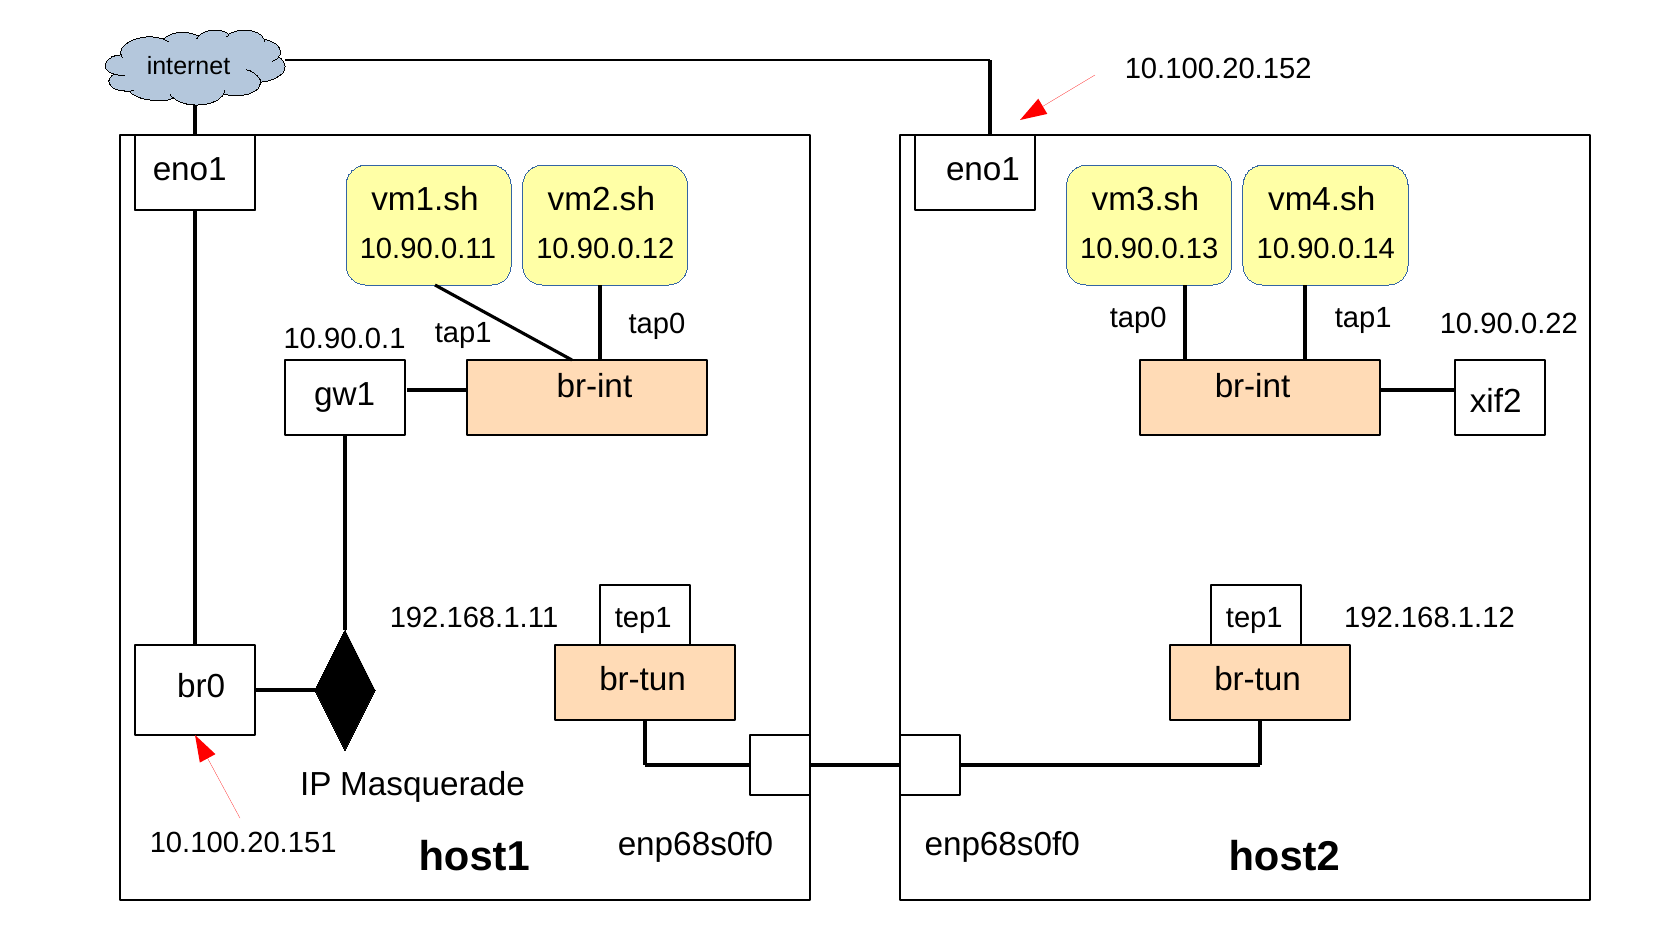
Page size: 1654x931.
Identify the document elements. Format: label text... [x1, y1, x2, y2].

text_box 10.90.0.13 [1065, 225, 1234, 277]
text_box 10.90.0.14 [1241, 225, 1411, 277]
text_box vm3.sh [1076, 173, 1214, 225]
text_box 10.90.0.22 [1425, 300, 1594, 352]
text_box vm2.sh [532, 173, 671, 225]
text_box br-int [541, 360, 648, 412]
text_box host2 [1213, 825, 1381, 887]
text_box xif2 [1455, 375, 1546, 427]
text_box gw1 [299, 368, 391, 421]
text_box [900, 135, 1591, 901]
text_box IP Masquerade [285, 758, 541, 811]
text_box 10.90.0.12 [521, 225, 690, 277]
text_box eno1 [138, 143, 242, 196]
text_box tap1 [1320, 293, 1487, 346]
text_box vm4.sh [1253, 173, 1391, 225]
text_box tap1 [420, 308, 587, 361]
text_box tep1 [1210, 593, 1316, 646]
text_box br-tun [1199, 653, 1316, 706]
text_box host1 [403, 825, 571, 887]
text_box 192.168.1.11 [375, 593, 574, 646]
text_box tap0 [1095, 293, 1262, 346]
text_box enp68s0f0 [909, 818, 1096, 871]
text_box enp68s0f0 [603, 818, 789, 871]
text_box internet [105, 30, 286, 106]
text_box 10.100.20.152 [1110, 45, 1327, 97]
text_box br-int [1200, 360, 1306, 412]
text_box 10.100.20.151 [135, 818, 352, 871]
text_box tap0 [613, 300, 781, 352]
text_box eno1 [931, 143, 1036, 196]
text_box 10.90.0.1 [268, 315, 436, 367]
text_box vm1.sh [356, 173, 494, 225]
text_box tep1 [600, 593, 706, 646]
text_box 192.168.1.12 [1329, 593, 1531, 646]
text_box br0 [162, 660, 241, 712]
text_box 10.90.0.11 [345, 225, 512, 277]
text_box br-tun [584, 653, 701, 706]
text_box [120, 135, 811, 901]
